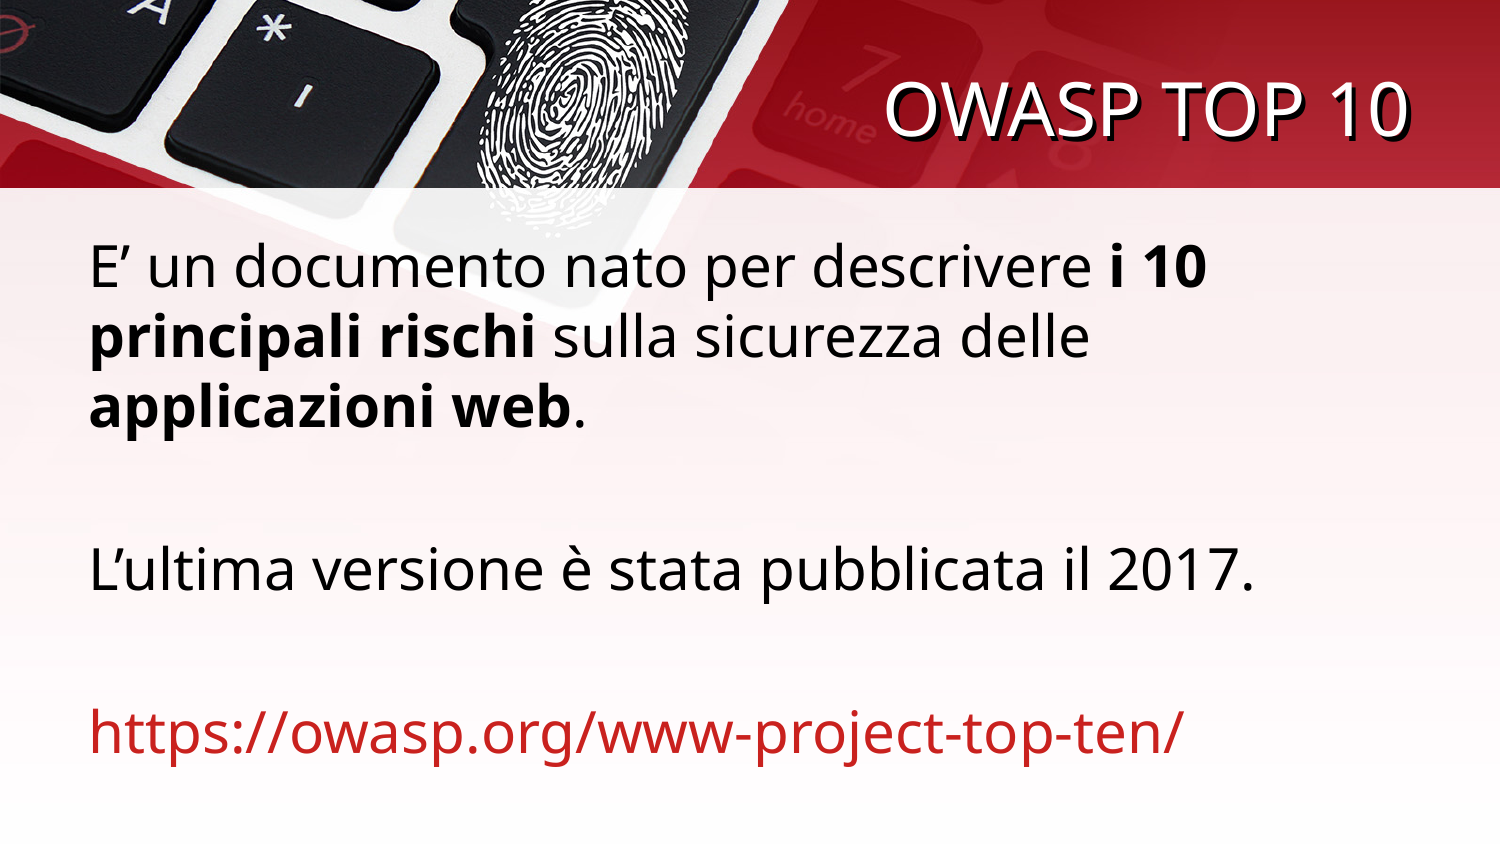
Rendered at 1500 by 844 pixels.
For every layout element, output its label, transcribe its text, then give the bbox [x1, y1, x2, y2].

list E’ un documento nato per descrivere i 10 principali rischi sulla sicurezza delle applicazioni web. L’ultima versione è stata pubblicata il 2017. https://owasp.org/www-project-top-ten/ [73, 221, 1427, 773]
picture [0, 0, 1500, 844]
title OWASP TOP 10 [73, 46, 1427, 168]
